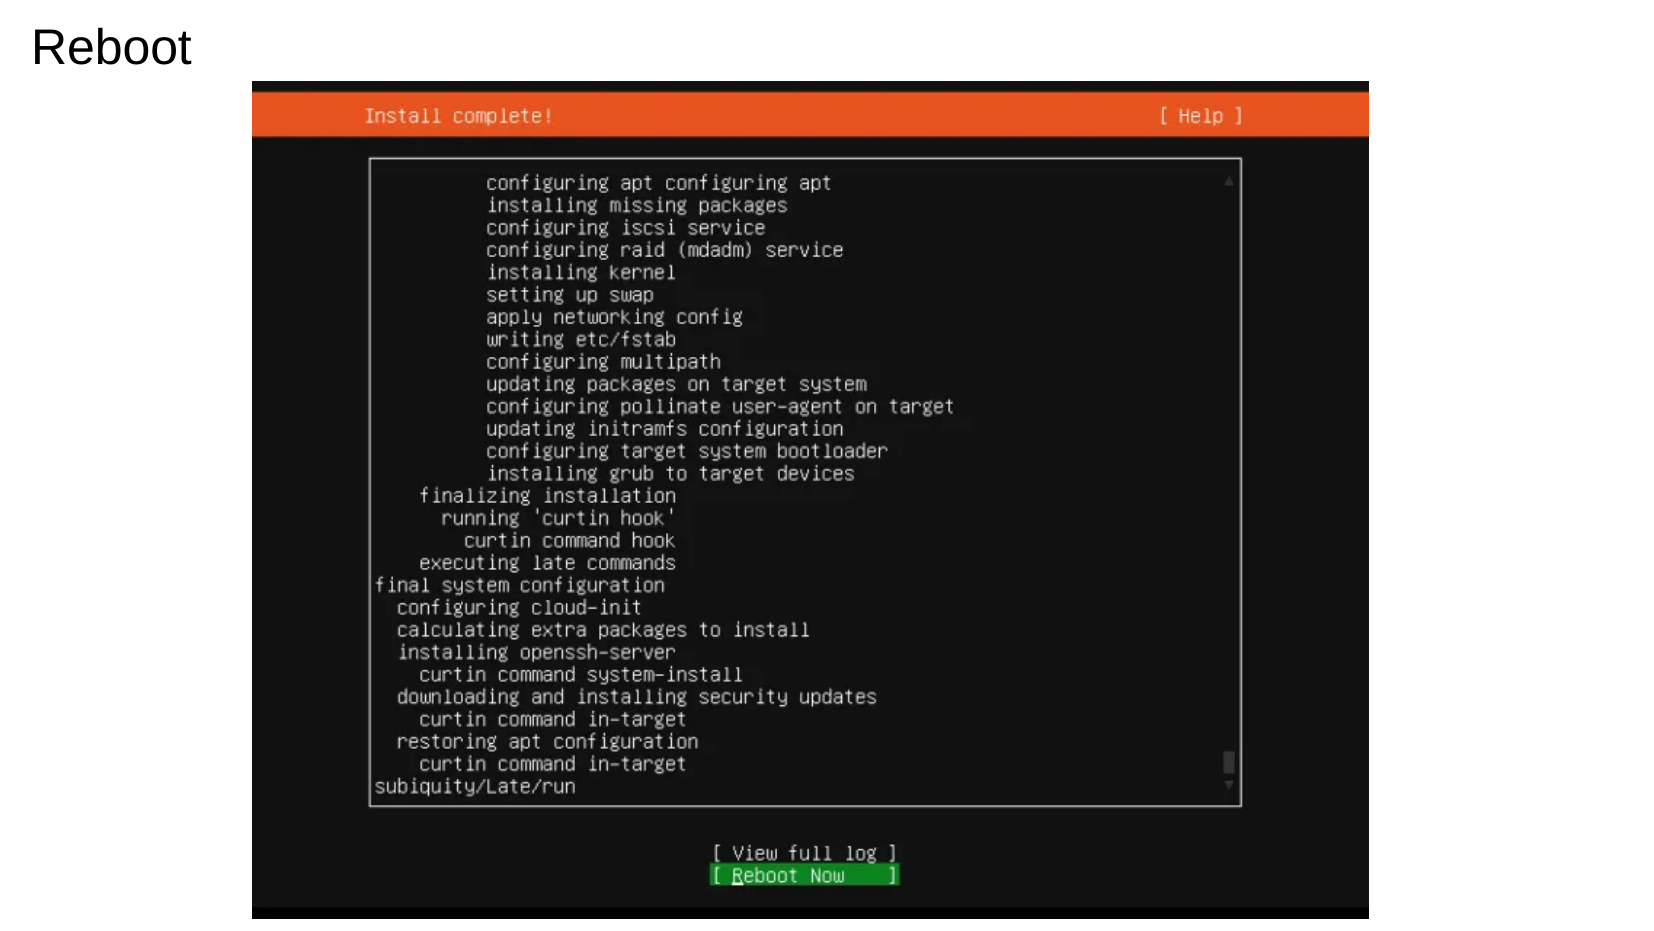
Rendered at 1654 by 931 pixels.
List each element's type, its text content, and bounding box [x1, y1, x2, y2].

subtitle Reboot [31, 18, 1520, 349]
picture [252, 81, 1369, 919]
